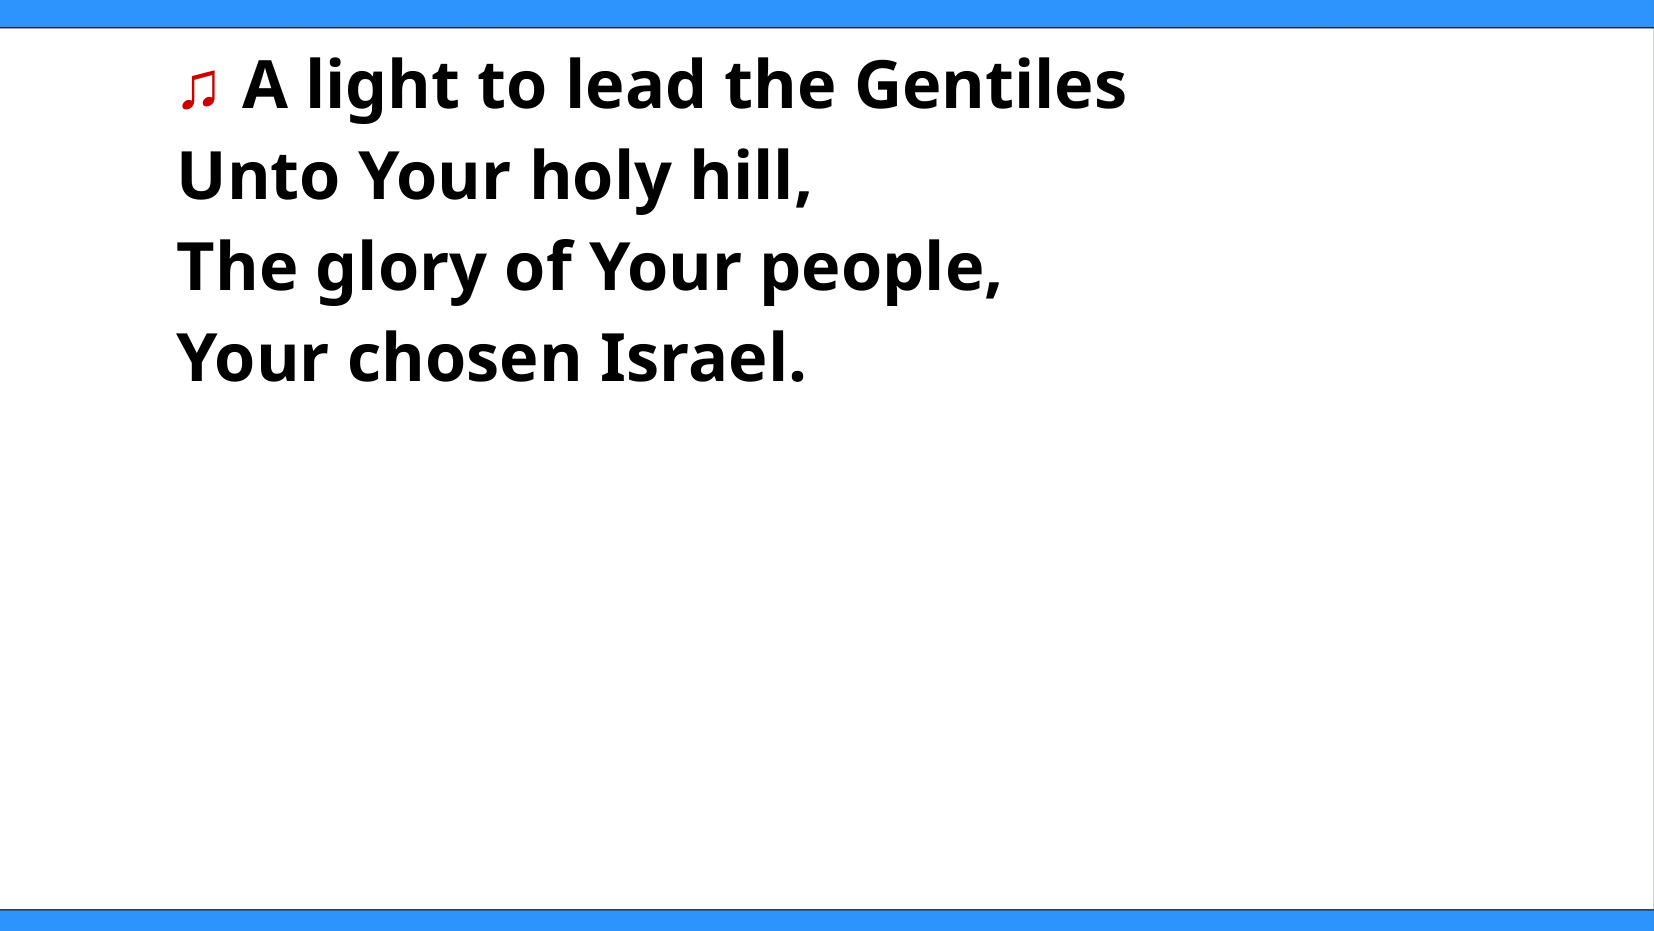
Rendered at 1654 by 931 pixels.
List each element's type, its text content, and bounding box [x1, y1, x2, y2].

text_box ♫ A light to lead the Gentiles Unto Your holy hill, The glory of Your people, Your chosen Israel. [90, 30, 1576, 400]
picture [0, 0, 1654, 931]
